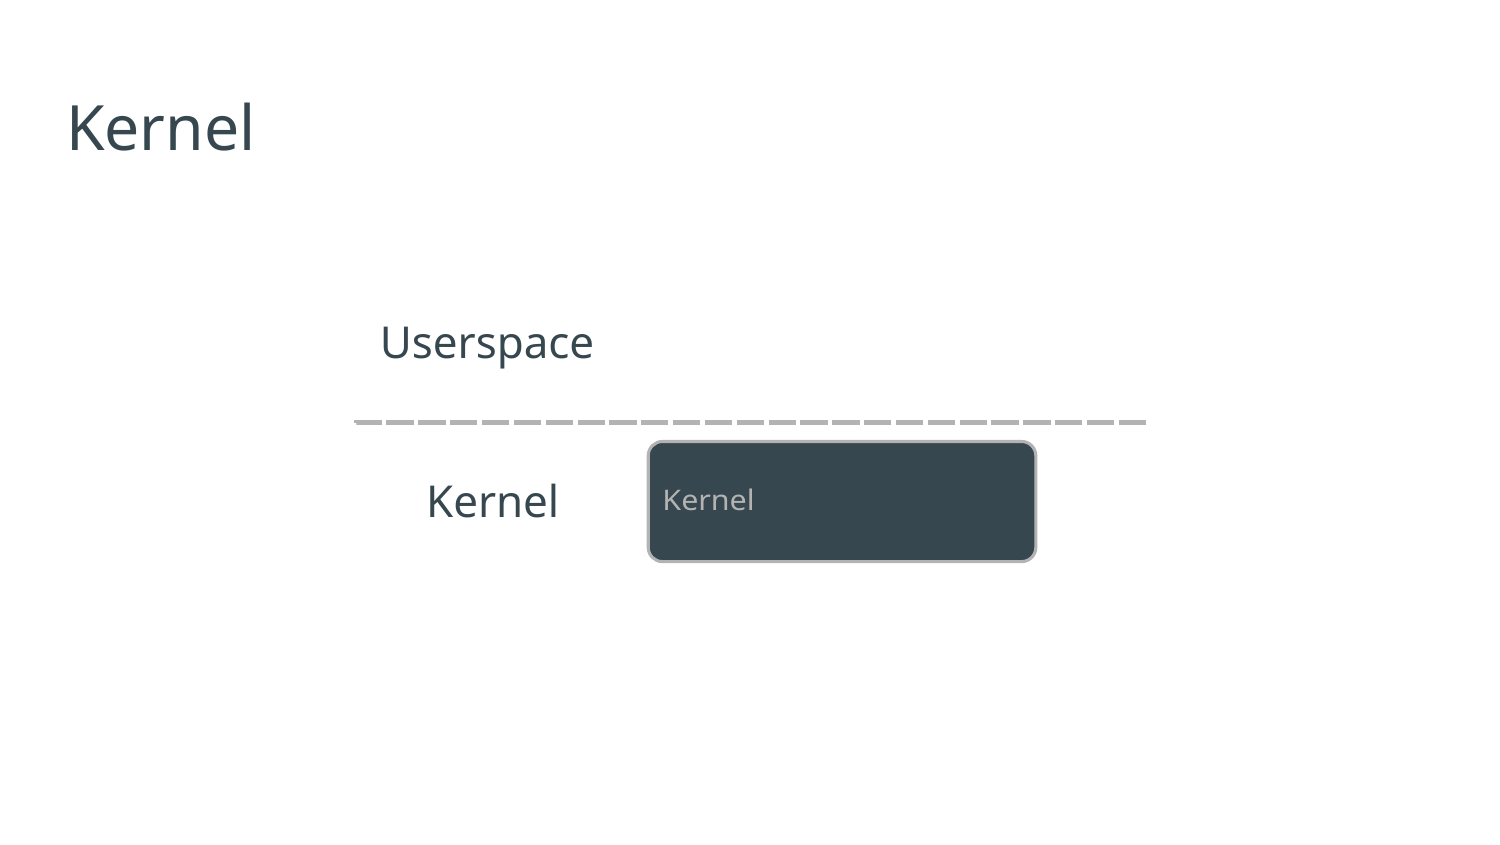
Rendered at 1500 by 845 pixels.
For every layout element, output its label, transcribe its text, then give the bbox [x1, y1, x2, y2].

title Kernel [51, 72, 1449, 167]
picture [0, 281, 1500, 564]
